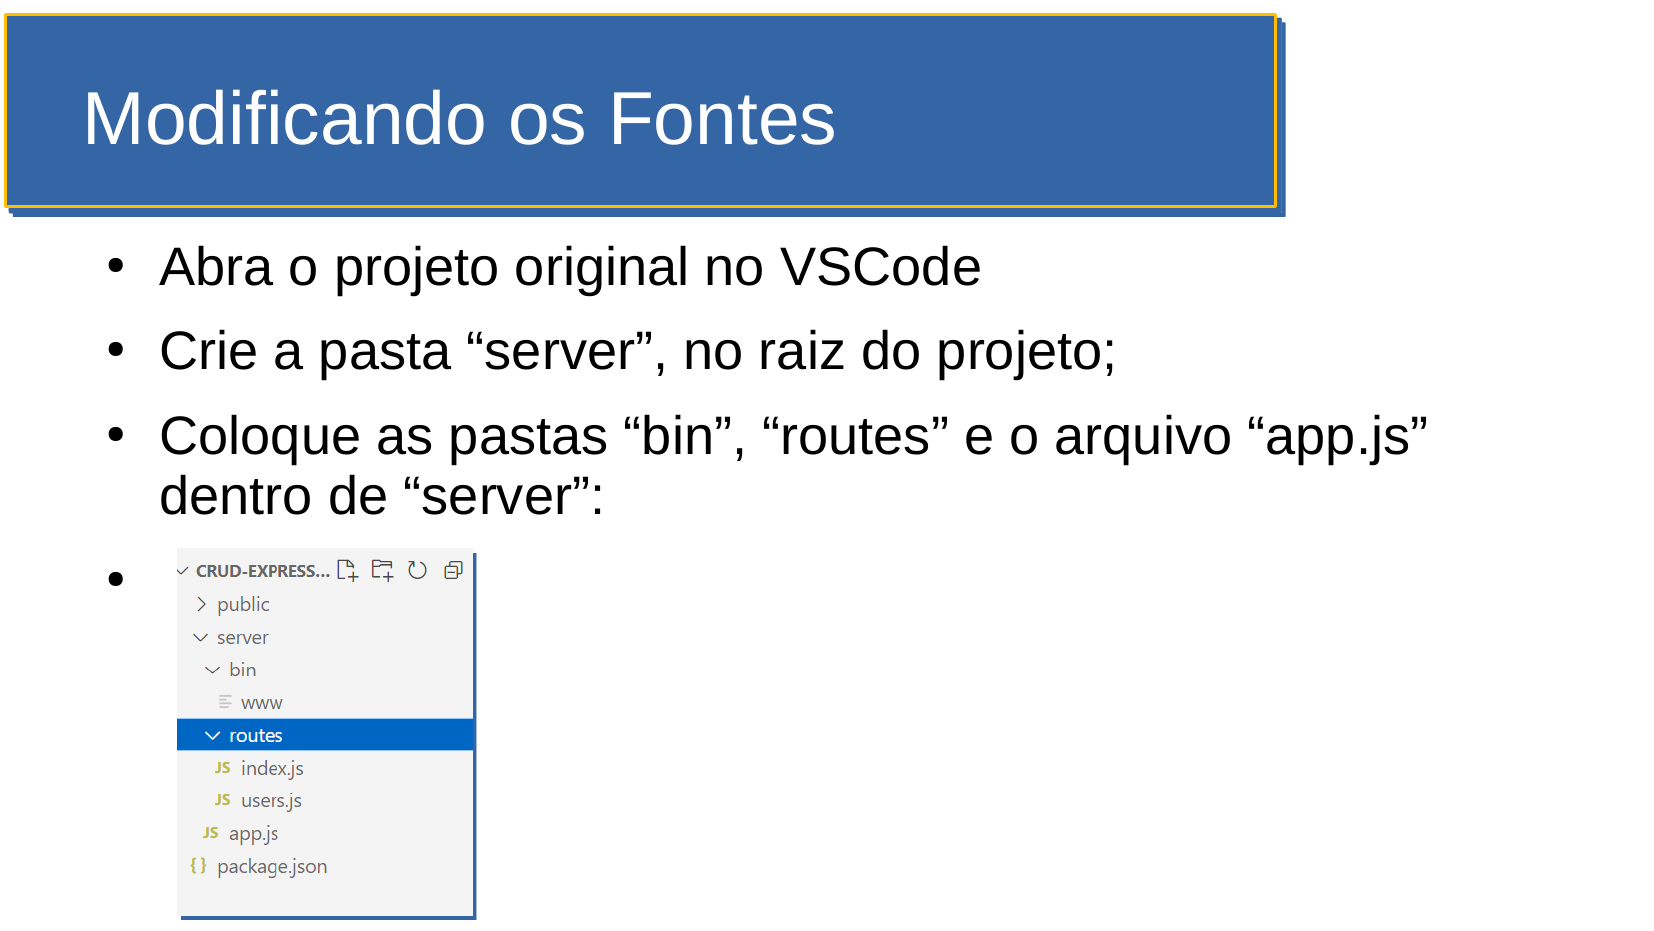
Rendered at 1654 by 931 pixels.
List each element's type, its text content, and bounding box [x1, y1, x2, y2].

title Modificando os Fontes [82, 44, 1235, 192]
picture [177, 548, 473, 916]
list Abra o projeto original no VSCode Crie a pasta “server”, no raiz do projeto; Coloque as pastas “bin”, “routes” e o arquivo “app.js” dentro de “server”: [88, 236, 1565, 798]
